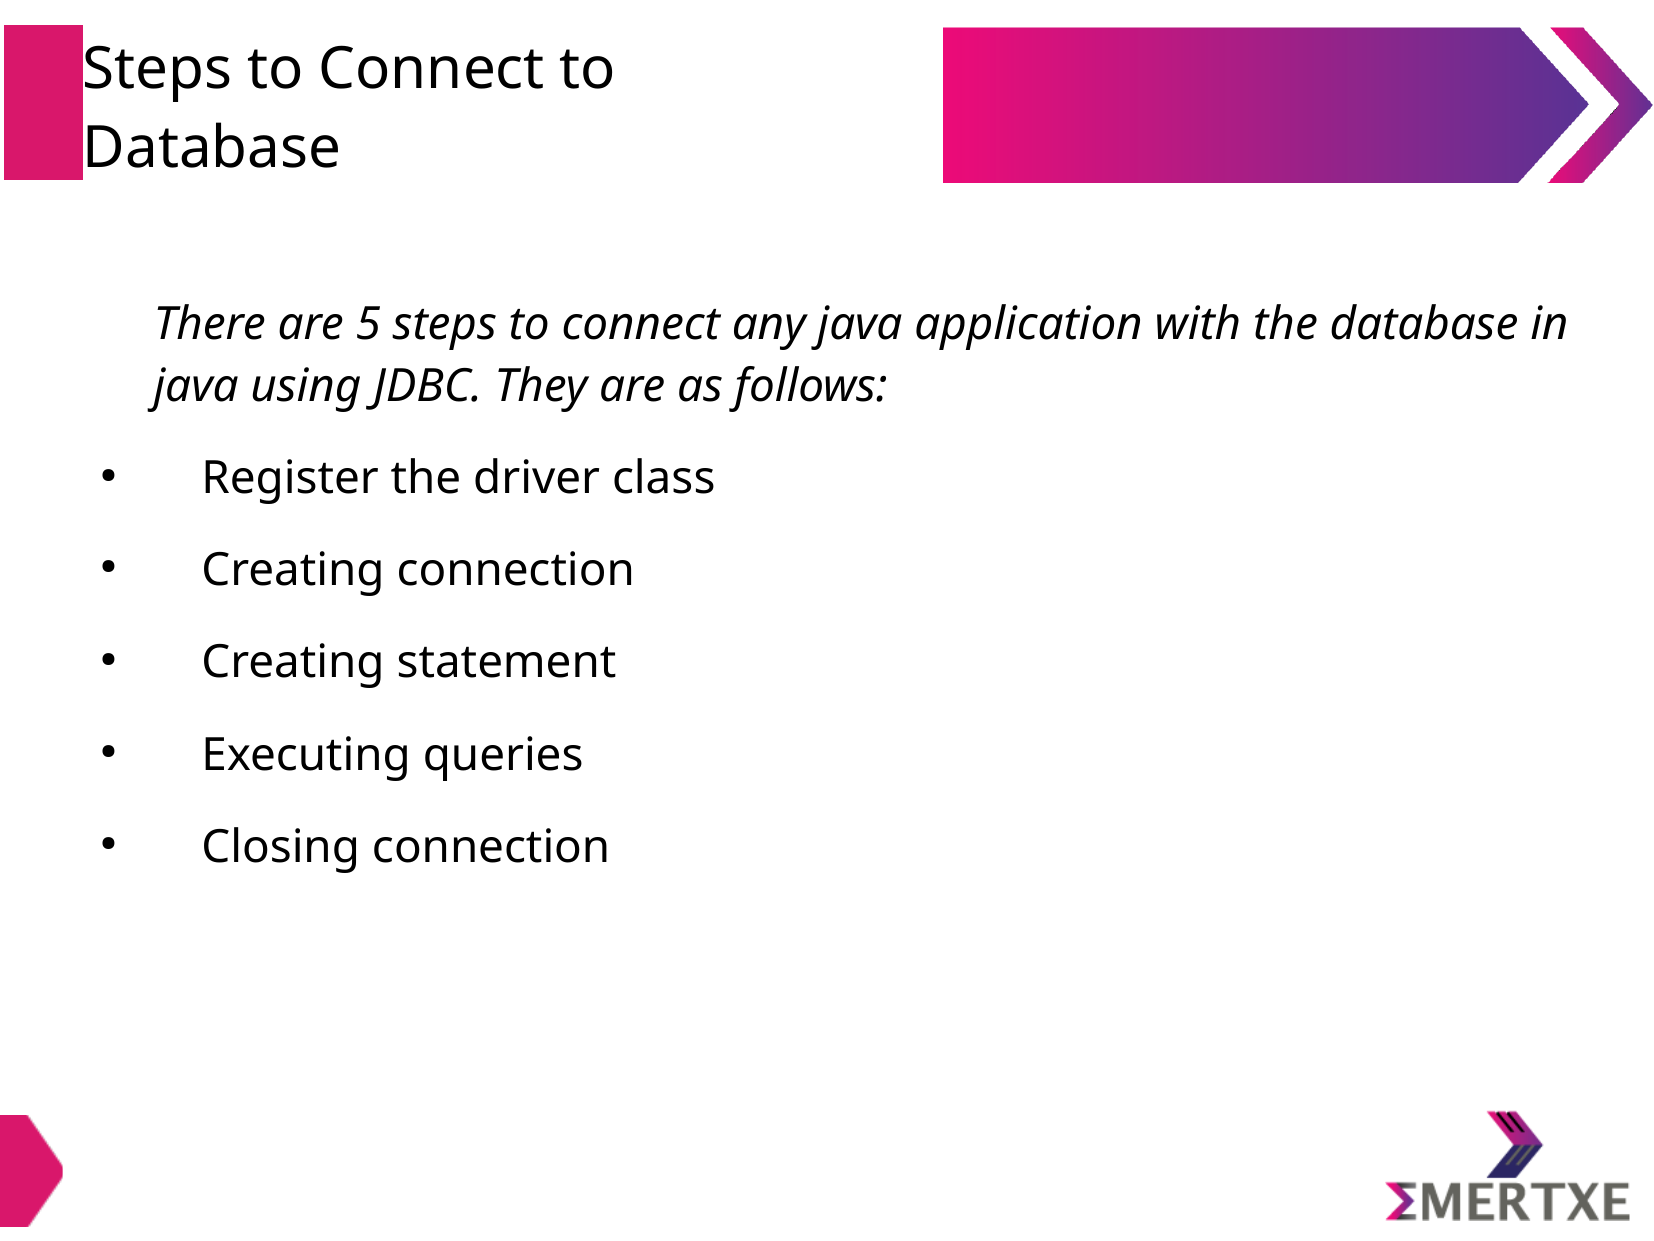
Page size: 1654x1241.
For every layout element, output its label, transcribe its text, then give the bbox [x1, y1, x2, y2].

title Steps to Connect to Database [82, 2, 1571, 210]
picture [1571, 27, 1653, 183]
list There are 5 steps to connect any java application with the database in java using JDBC. They are as follows: Register the driver class Creating connection Creating statement Executing queries Closing connection [82, 290, 1571, 1010]
picture [1385, 1107, 1631, 1221]
